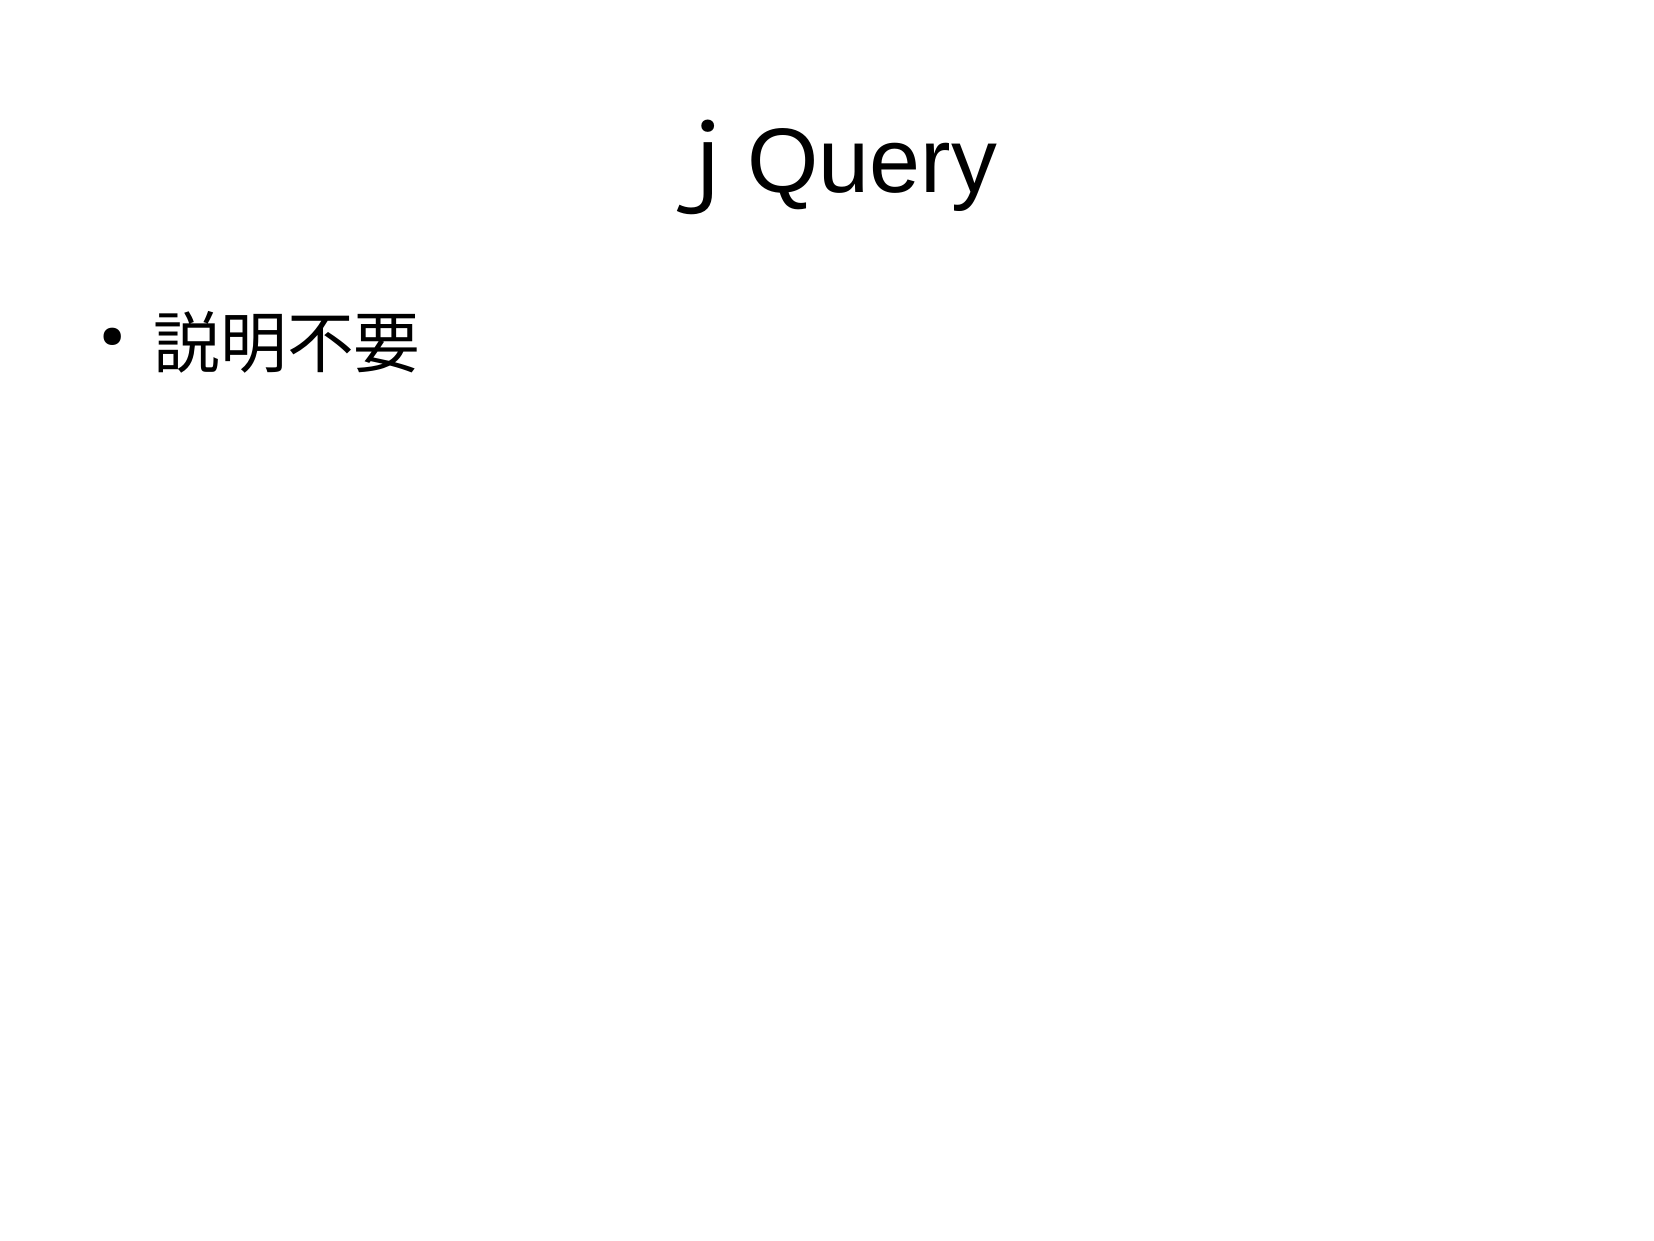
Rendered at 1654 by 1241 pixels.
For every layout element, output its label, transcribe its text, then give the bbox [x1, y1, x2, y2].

list 説明不要 [82, 290, 1571, 1109]
title ｊQuery [82, 49, 1571, 257]
